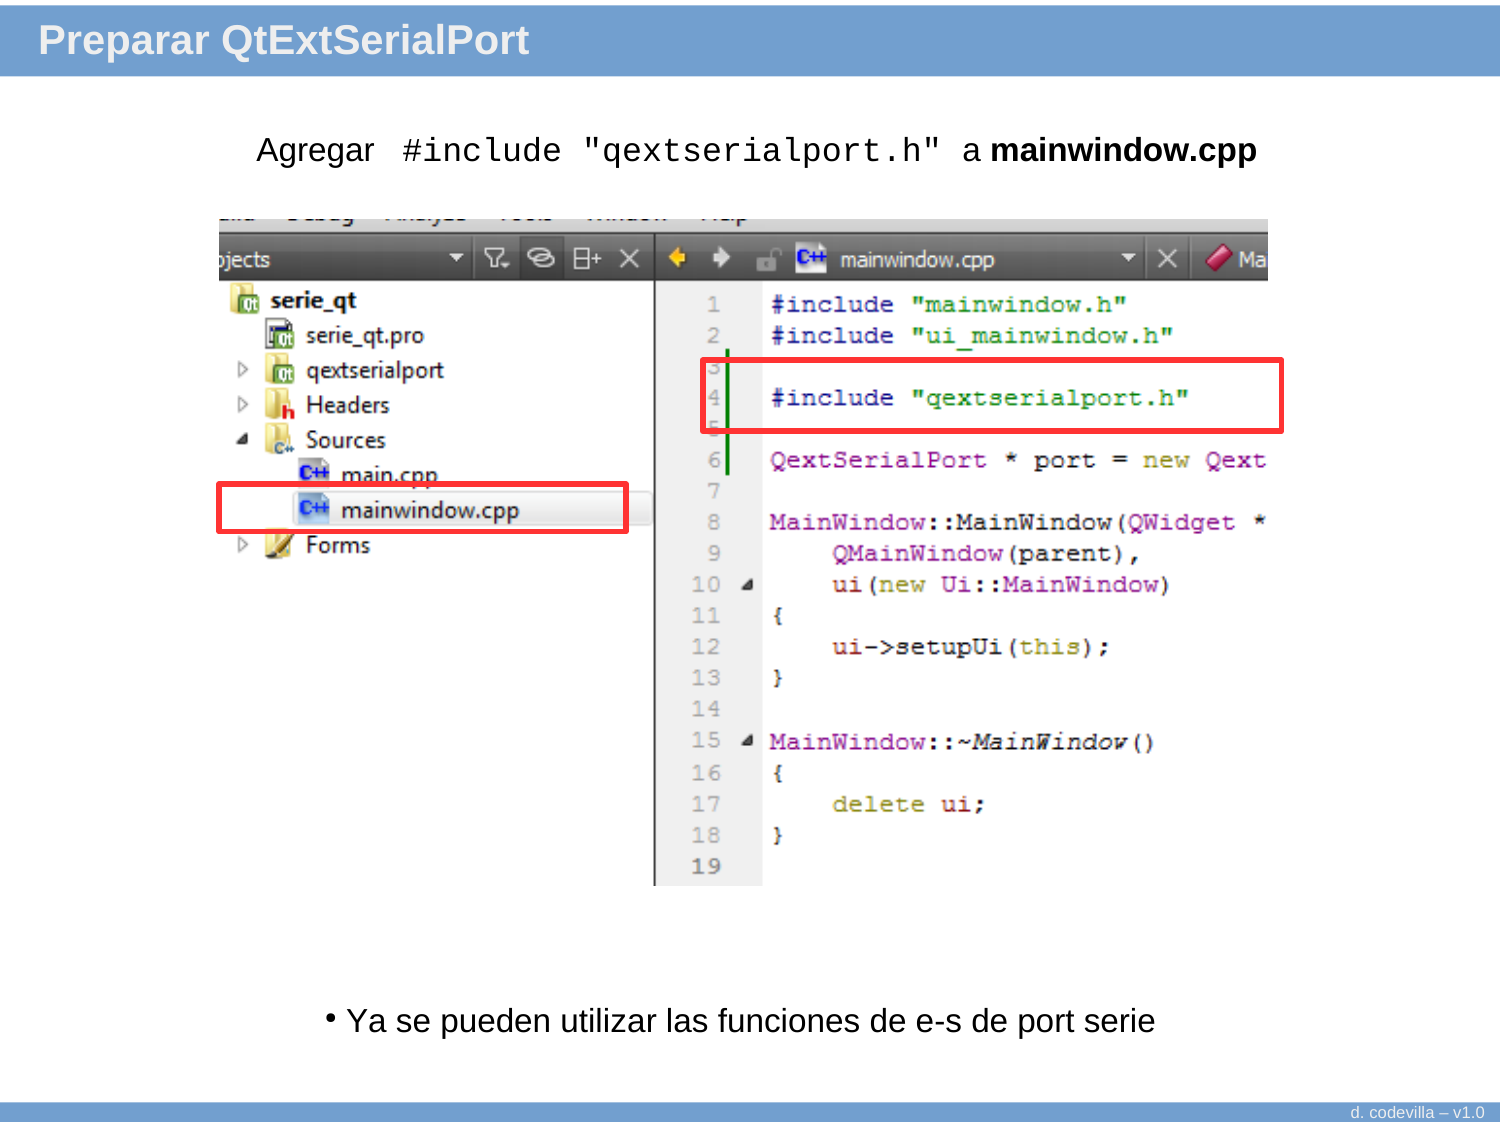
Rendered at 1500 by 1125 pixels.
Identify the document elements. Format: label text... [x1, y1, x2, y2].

picture [706, 363, 1268, 428]
text_box Ya se pueden utilizar las funciones de e-s de port serie [307, 968, 1220, 1050]
picture [222, 487, 623, 529]
text_box Agregar #include "qextserialport.h" a mainwindow.cpp [229, 100, 1273, 176]
picture [219, 219, 1268, 886]
text_box Preparar QtExtSerialPort [23, 5, 545, 72]
